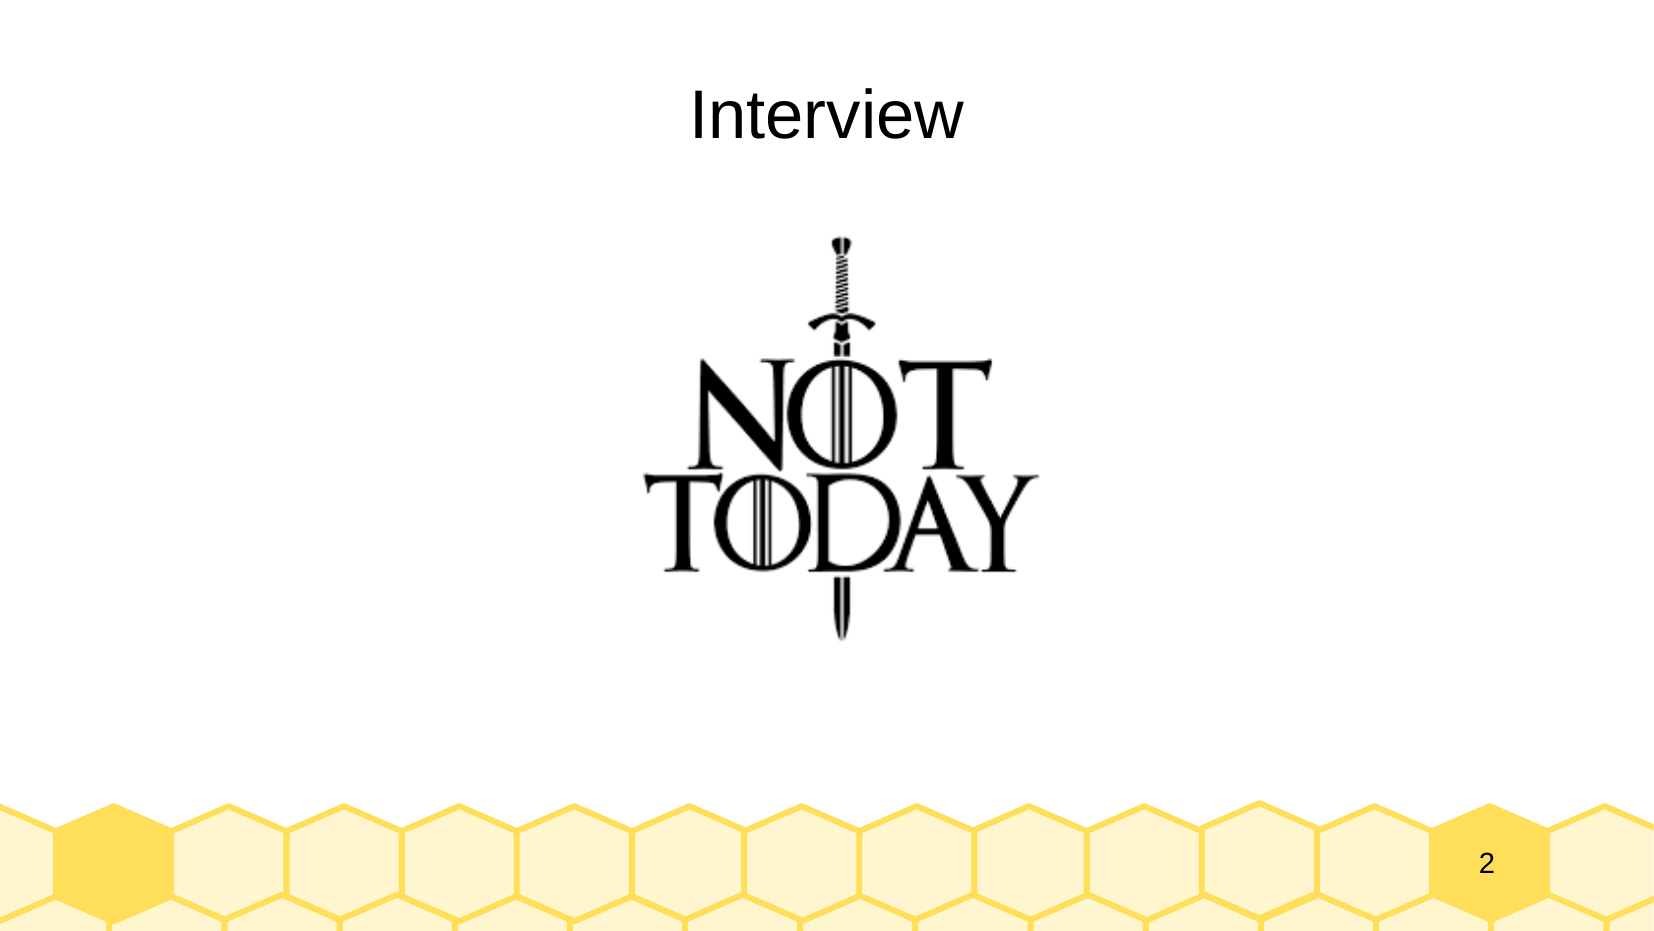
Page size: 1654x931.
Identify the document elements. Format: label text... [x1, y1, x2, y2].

list NOT TODAY [82, 217, 1571, 758]
title Interview [82, 37, 1571, 193]
picture [620, 217, 1063, 661]
